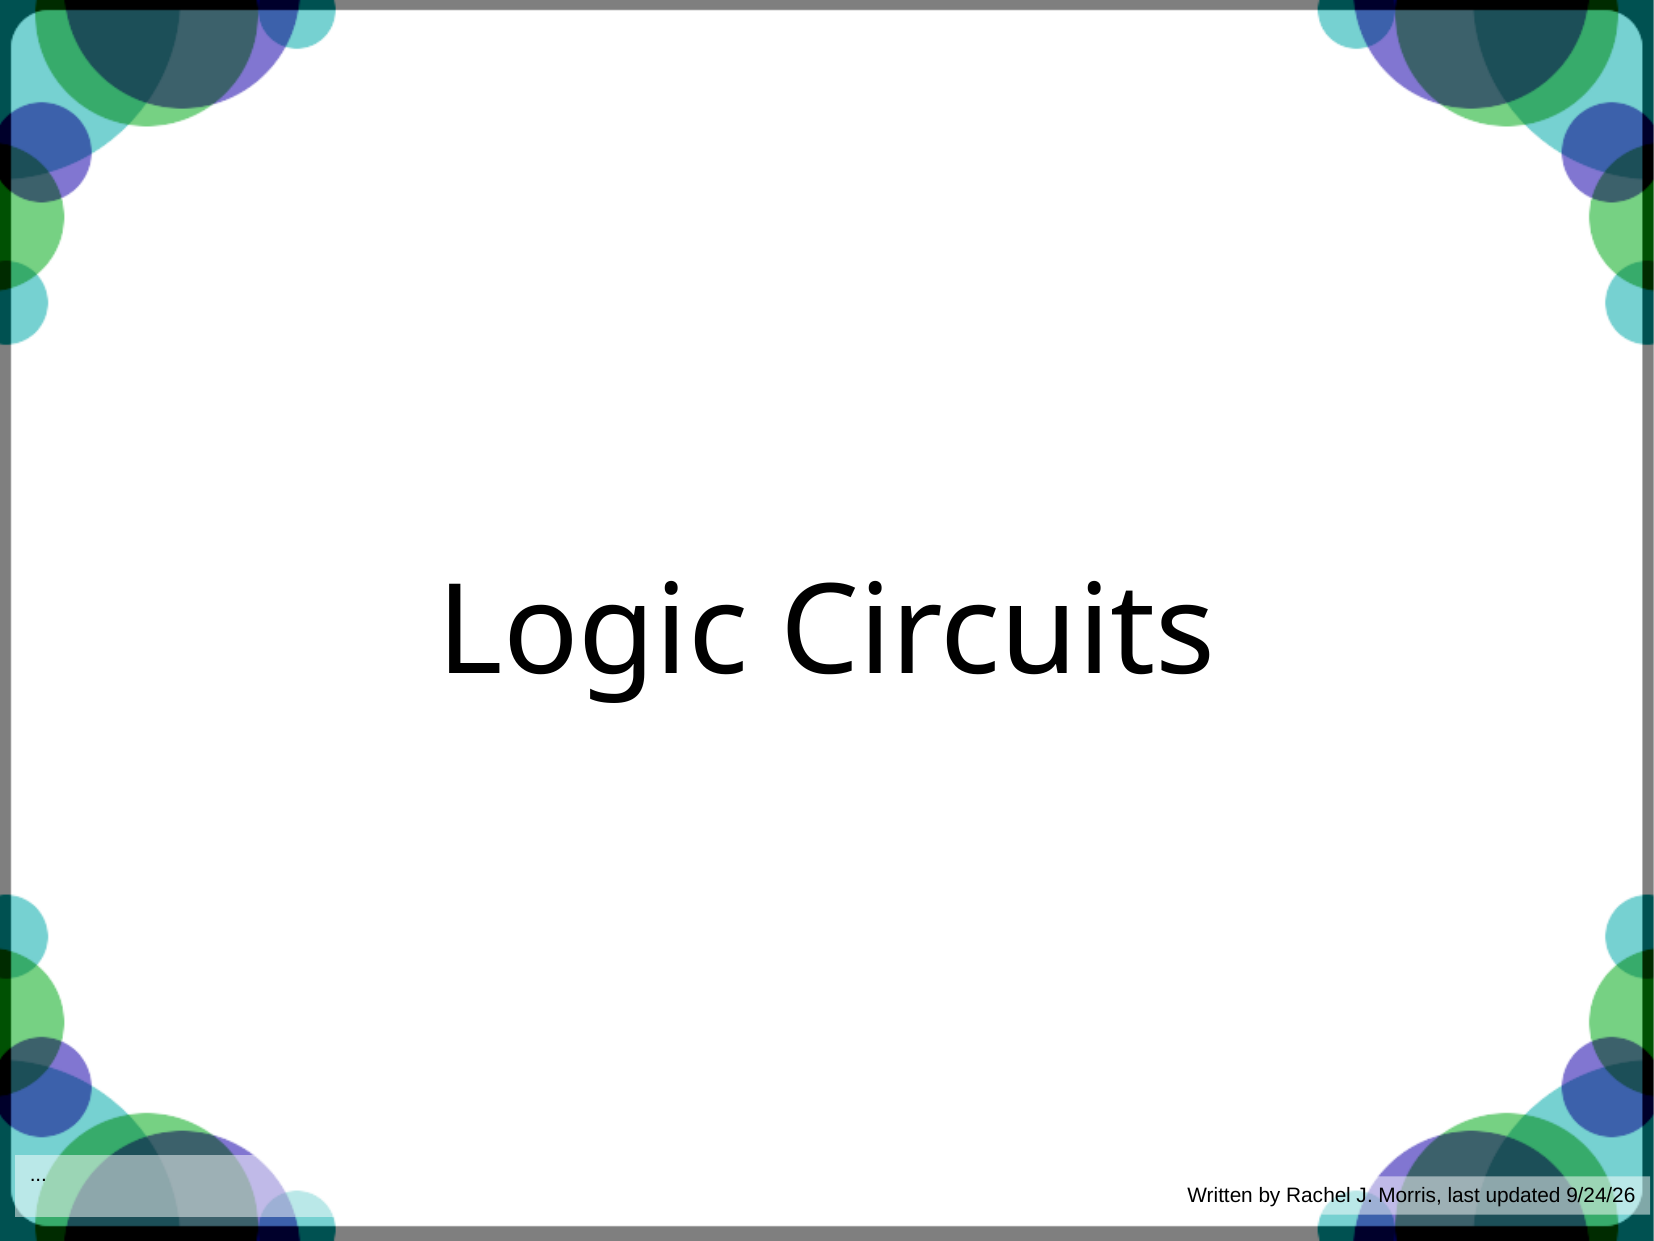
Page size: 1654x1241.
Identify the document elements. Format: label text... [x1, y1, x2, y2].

picture [0, 0, 1654, 1241]
text_box Written by Rachel J. Morris, last updated 2/25/17 [840, 1176, 1651, 1215]
title Logic Circuits [82, 415, 1571, 836]
text_box ... [15, 1155, 766, 1217]
